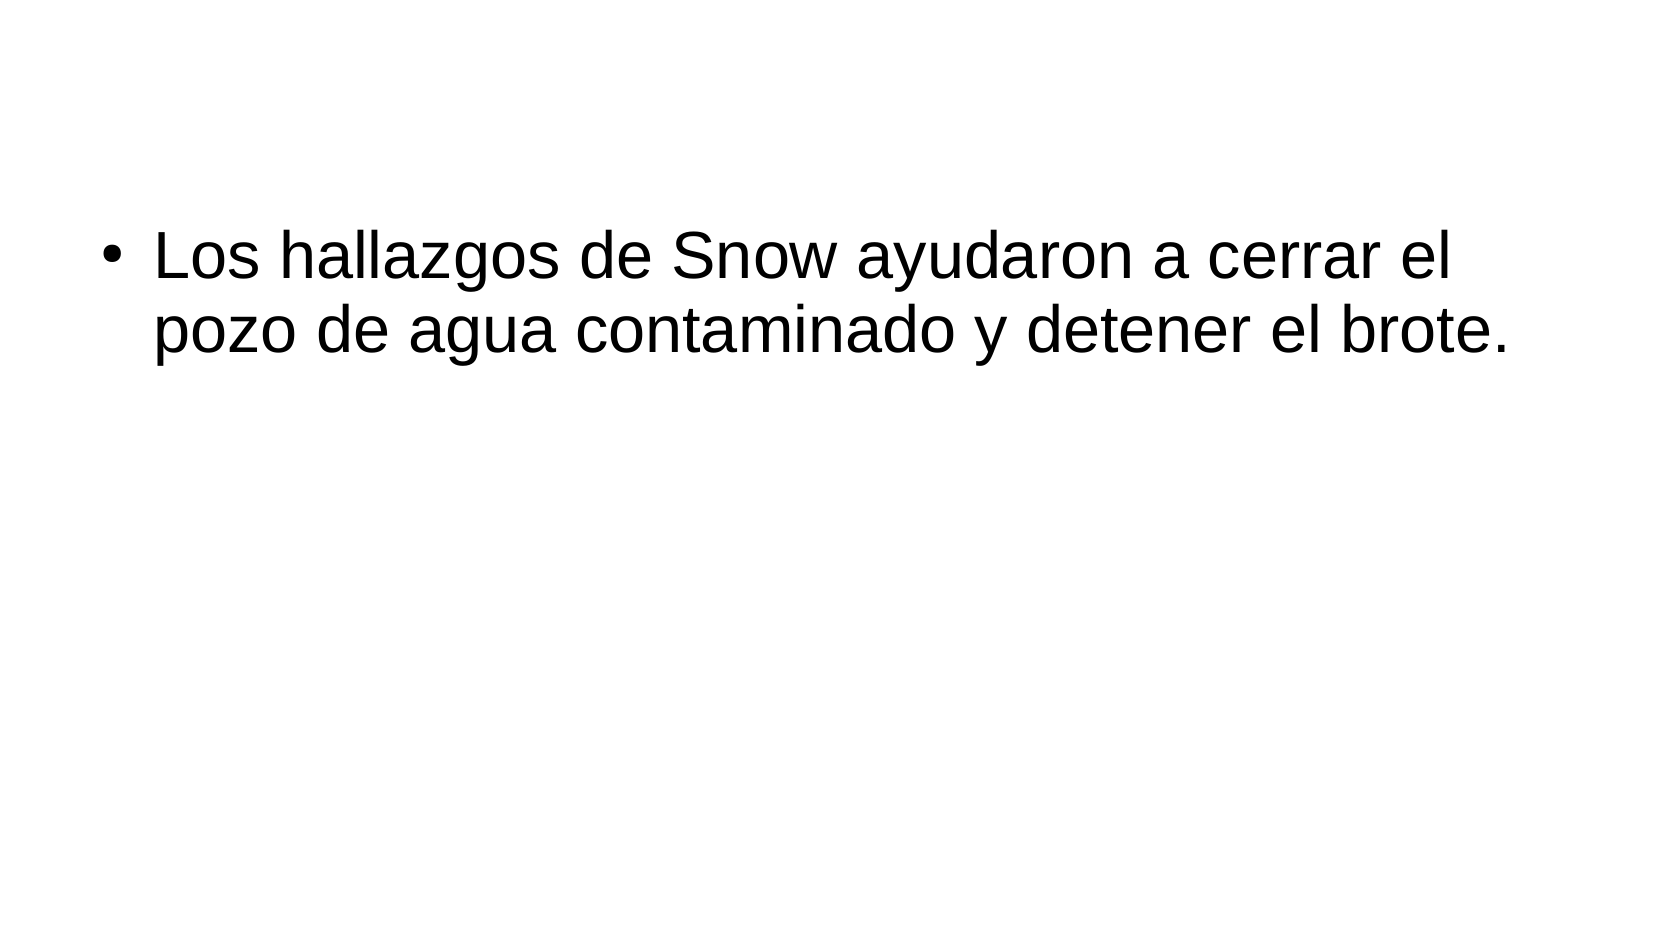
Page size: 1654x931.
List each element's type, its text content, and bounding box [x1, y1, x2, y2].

list Los hallazgos de Snow ayudaron a cerrar el pozo de agua contaminado y detener el brote. [82, 217, 1571, 758]
